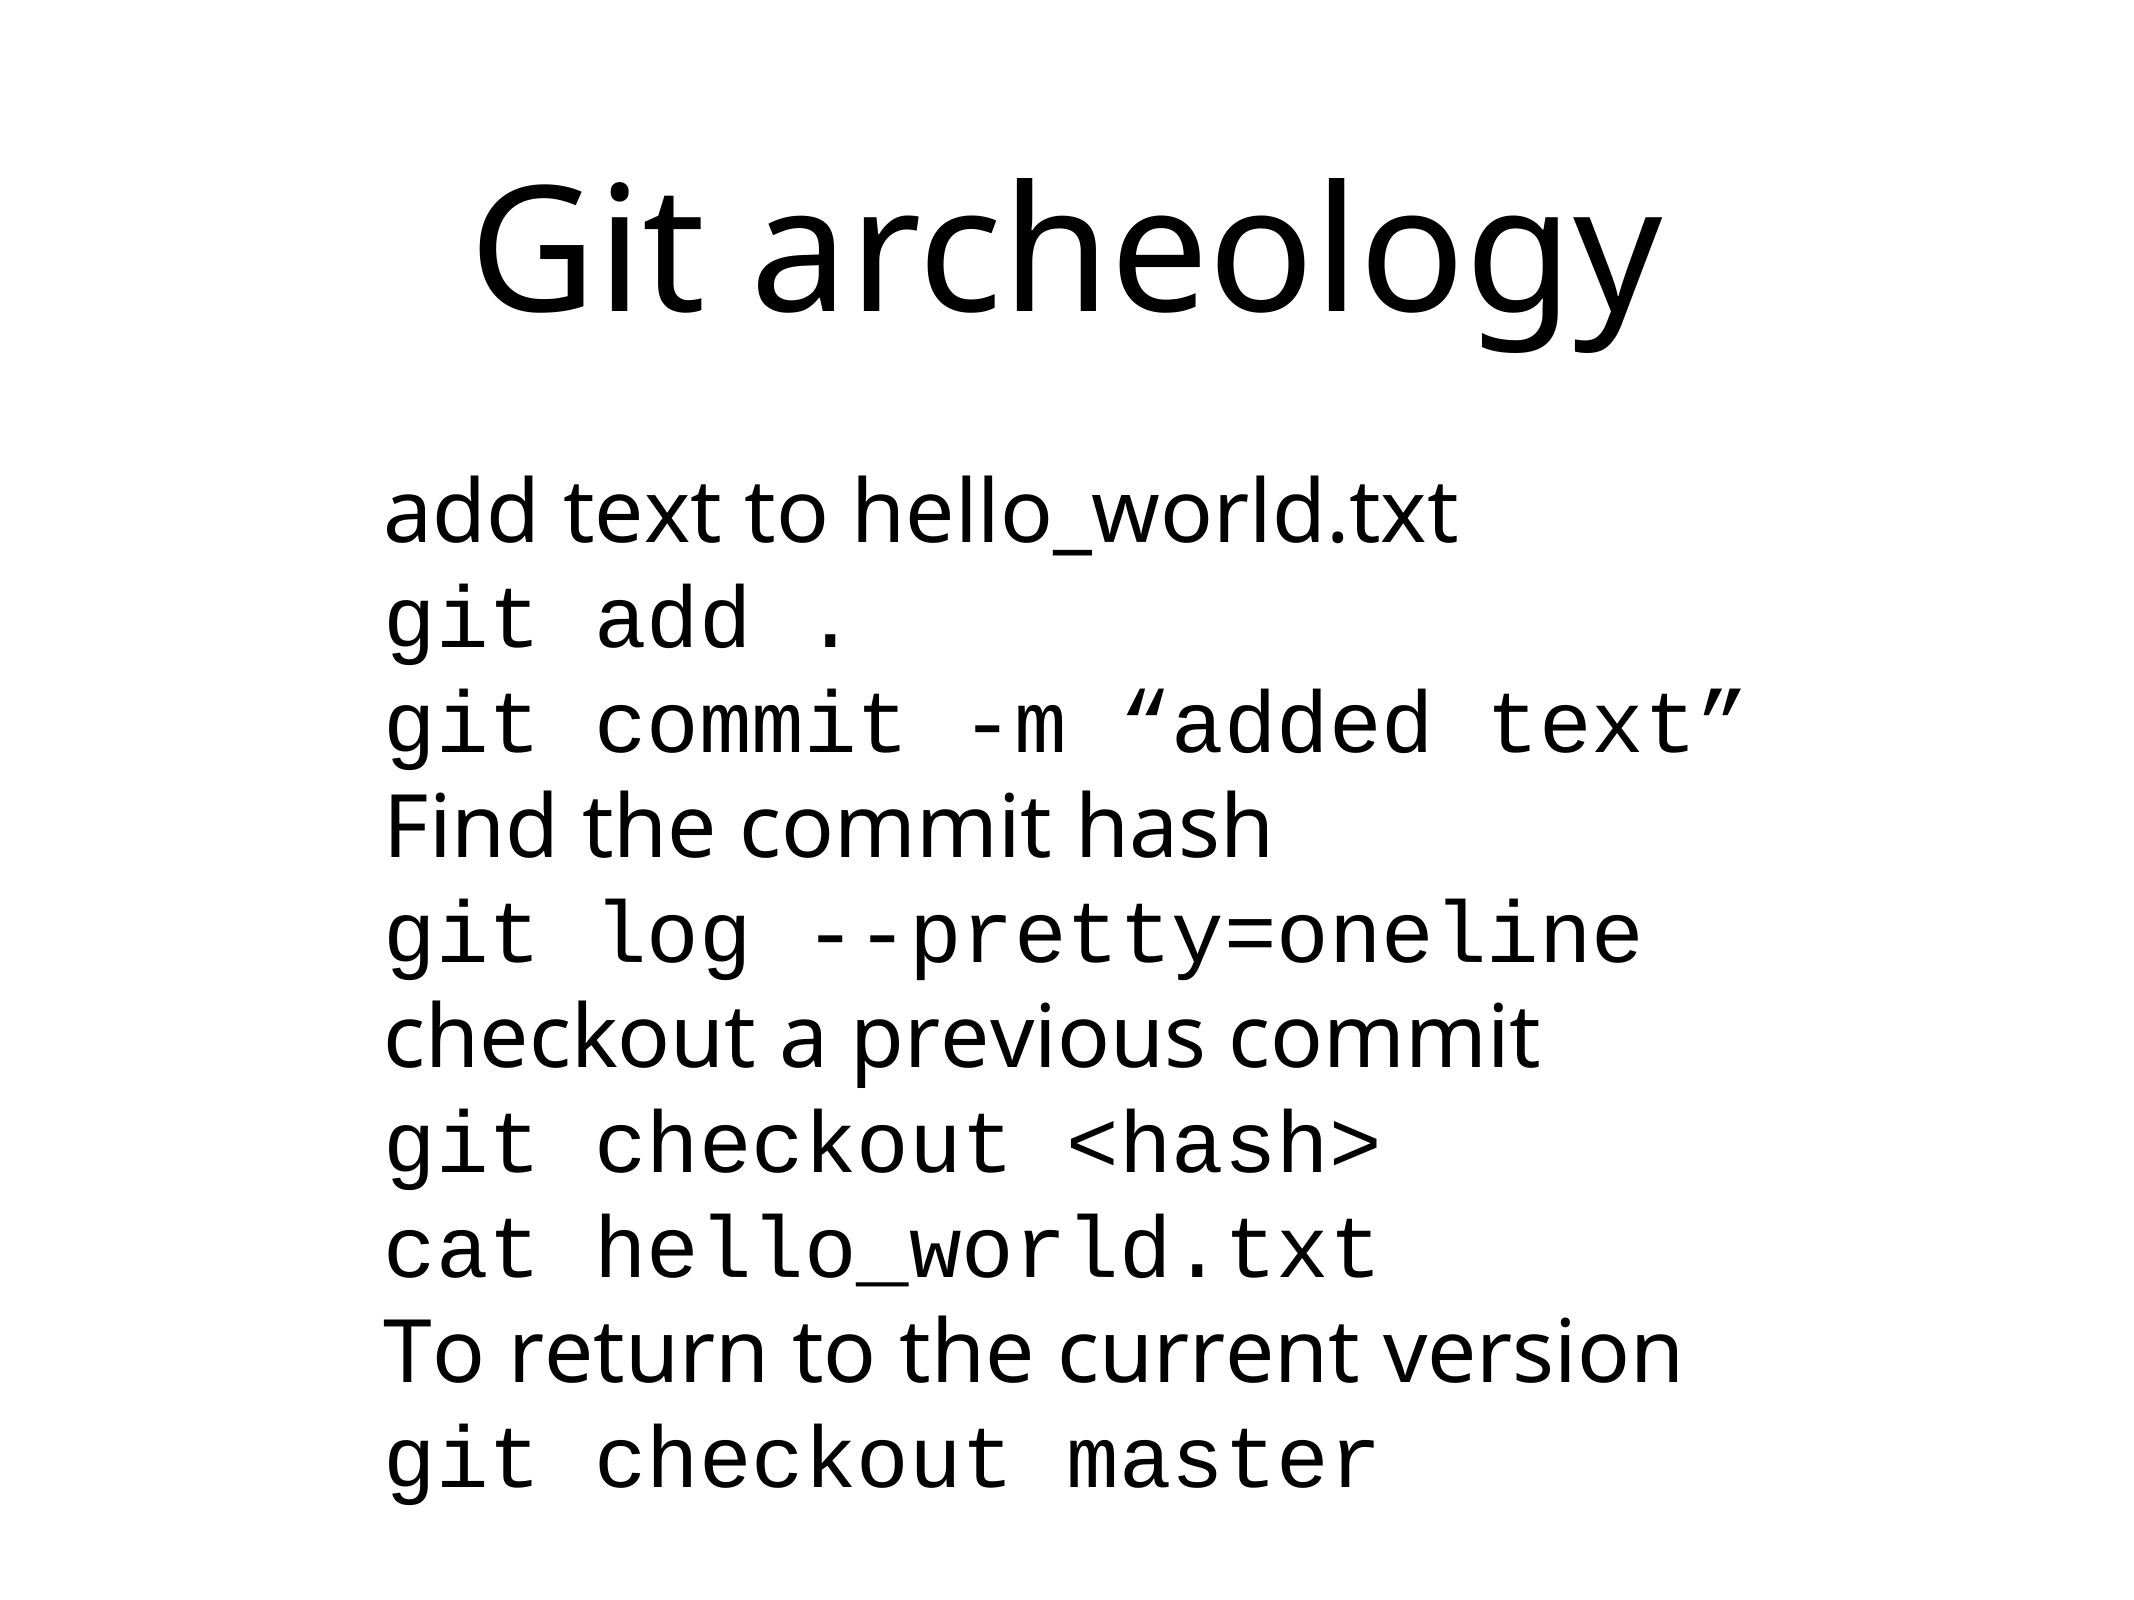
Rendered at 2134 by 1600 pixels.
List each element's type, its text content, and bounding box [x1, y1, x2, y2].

text_box add text to hello_world.txt git add . git commit -m “added text” Find the commit hash git log --pretty=oneline checkout a previous commit git checkout <hash> cat hello_world.txt To return to the current version git checkout master [384, 455, 2101, 1506]
title Git archeology [208, 41, 1925, 442]
